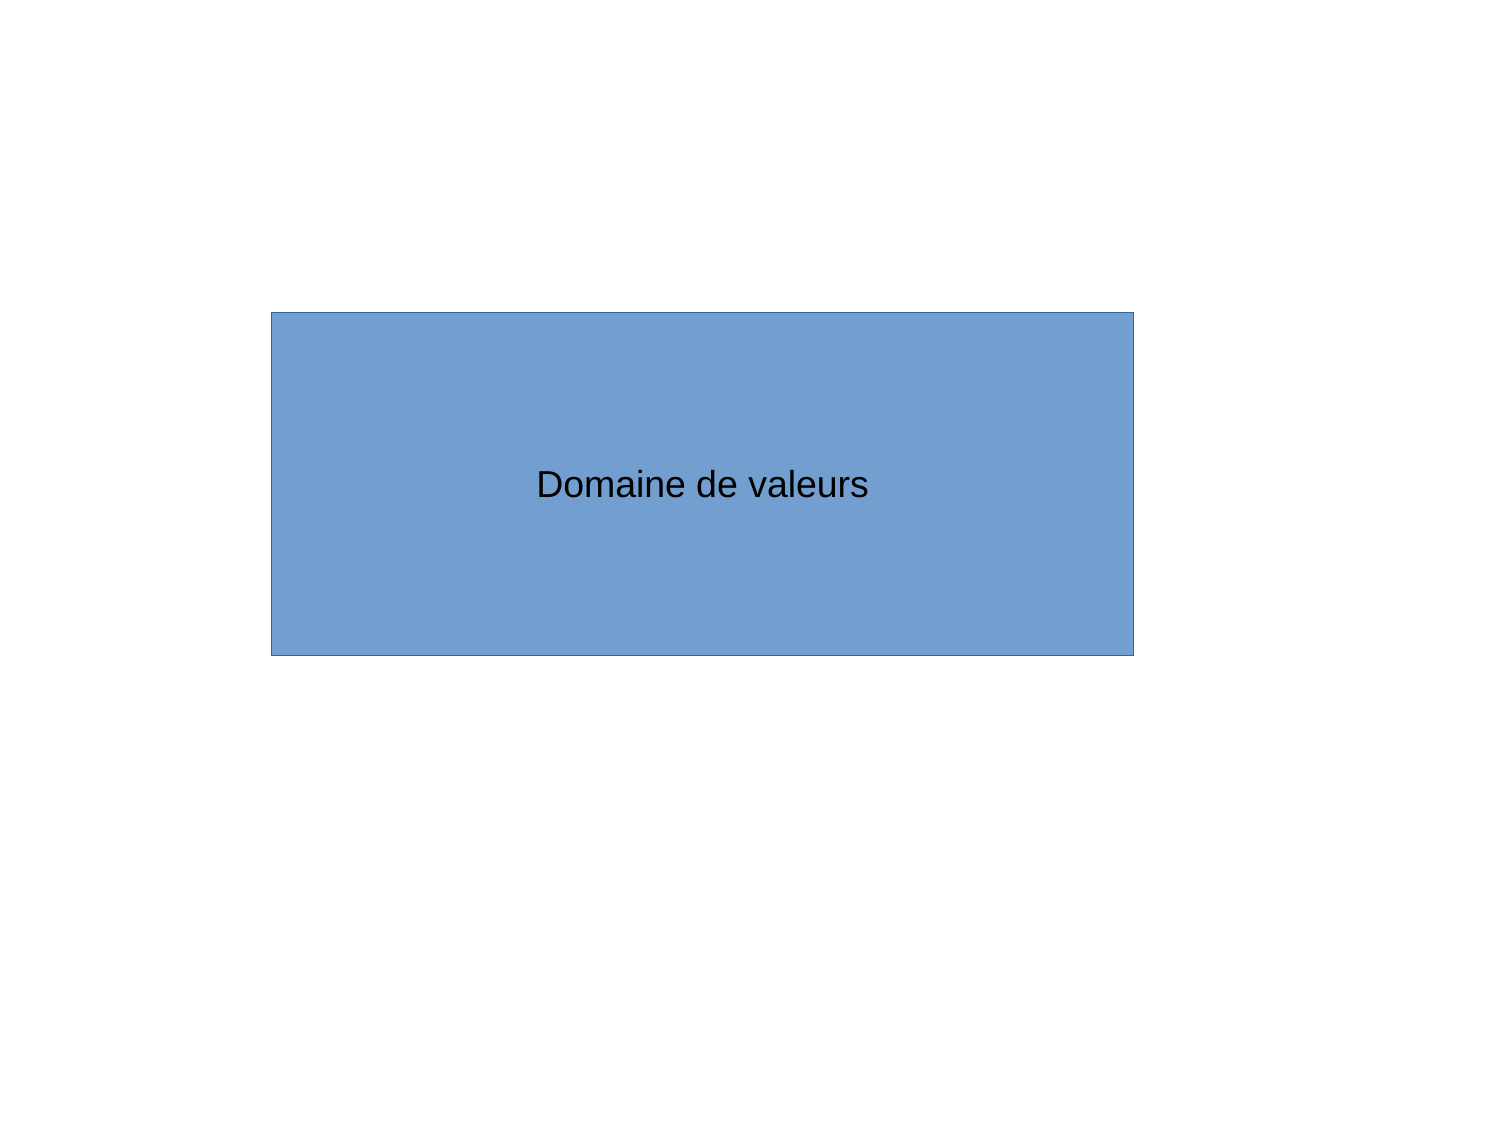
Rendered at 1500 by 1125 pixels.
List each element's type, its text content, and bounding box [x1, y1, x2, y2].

text_box Domaine de valeurs [271, 312, 1134, 656]
